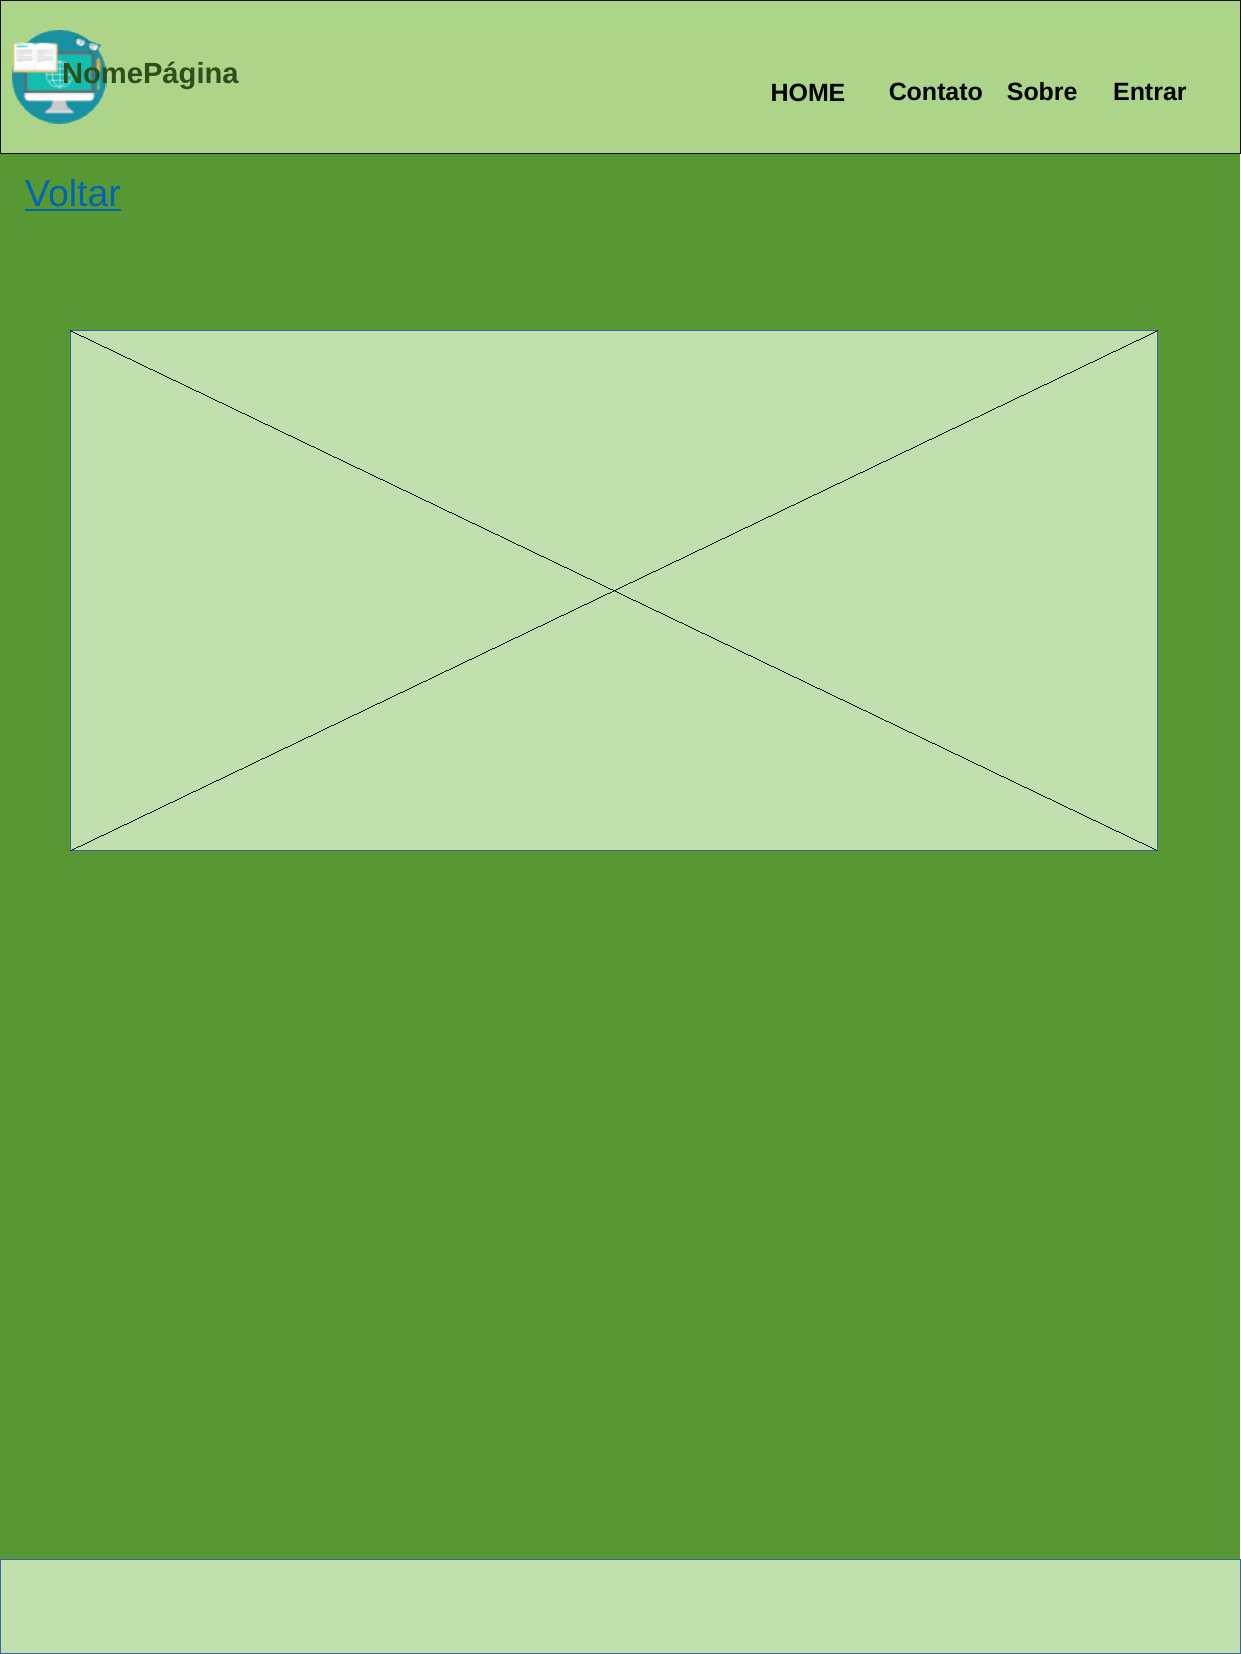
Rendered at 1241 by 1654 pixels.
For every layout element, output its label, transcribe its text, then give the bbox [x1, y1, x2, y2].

text_box Sobre [992, 70, 1098, 142]
text_box HOME [755, 70, 863, 114]
text_box Entrar [1098, 70, 1229, 142]
text_box [70, 330, 1158, 851]
picture [12, 30, 107, 125]
text_box NomePágina [47, 49, 260, 130]
text_box Contato [874, 70, 992, 142]
text_box [0, 0, 1241, 154]
text_box [0, 1559, 1241, 1654]
text_box Voltar [0, 165, 166, 265]
